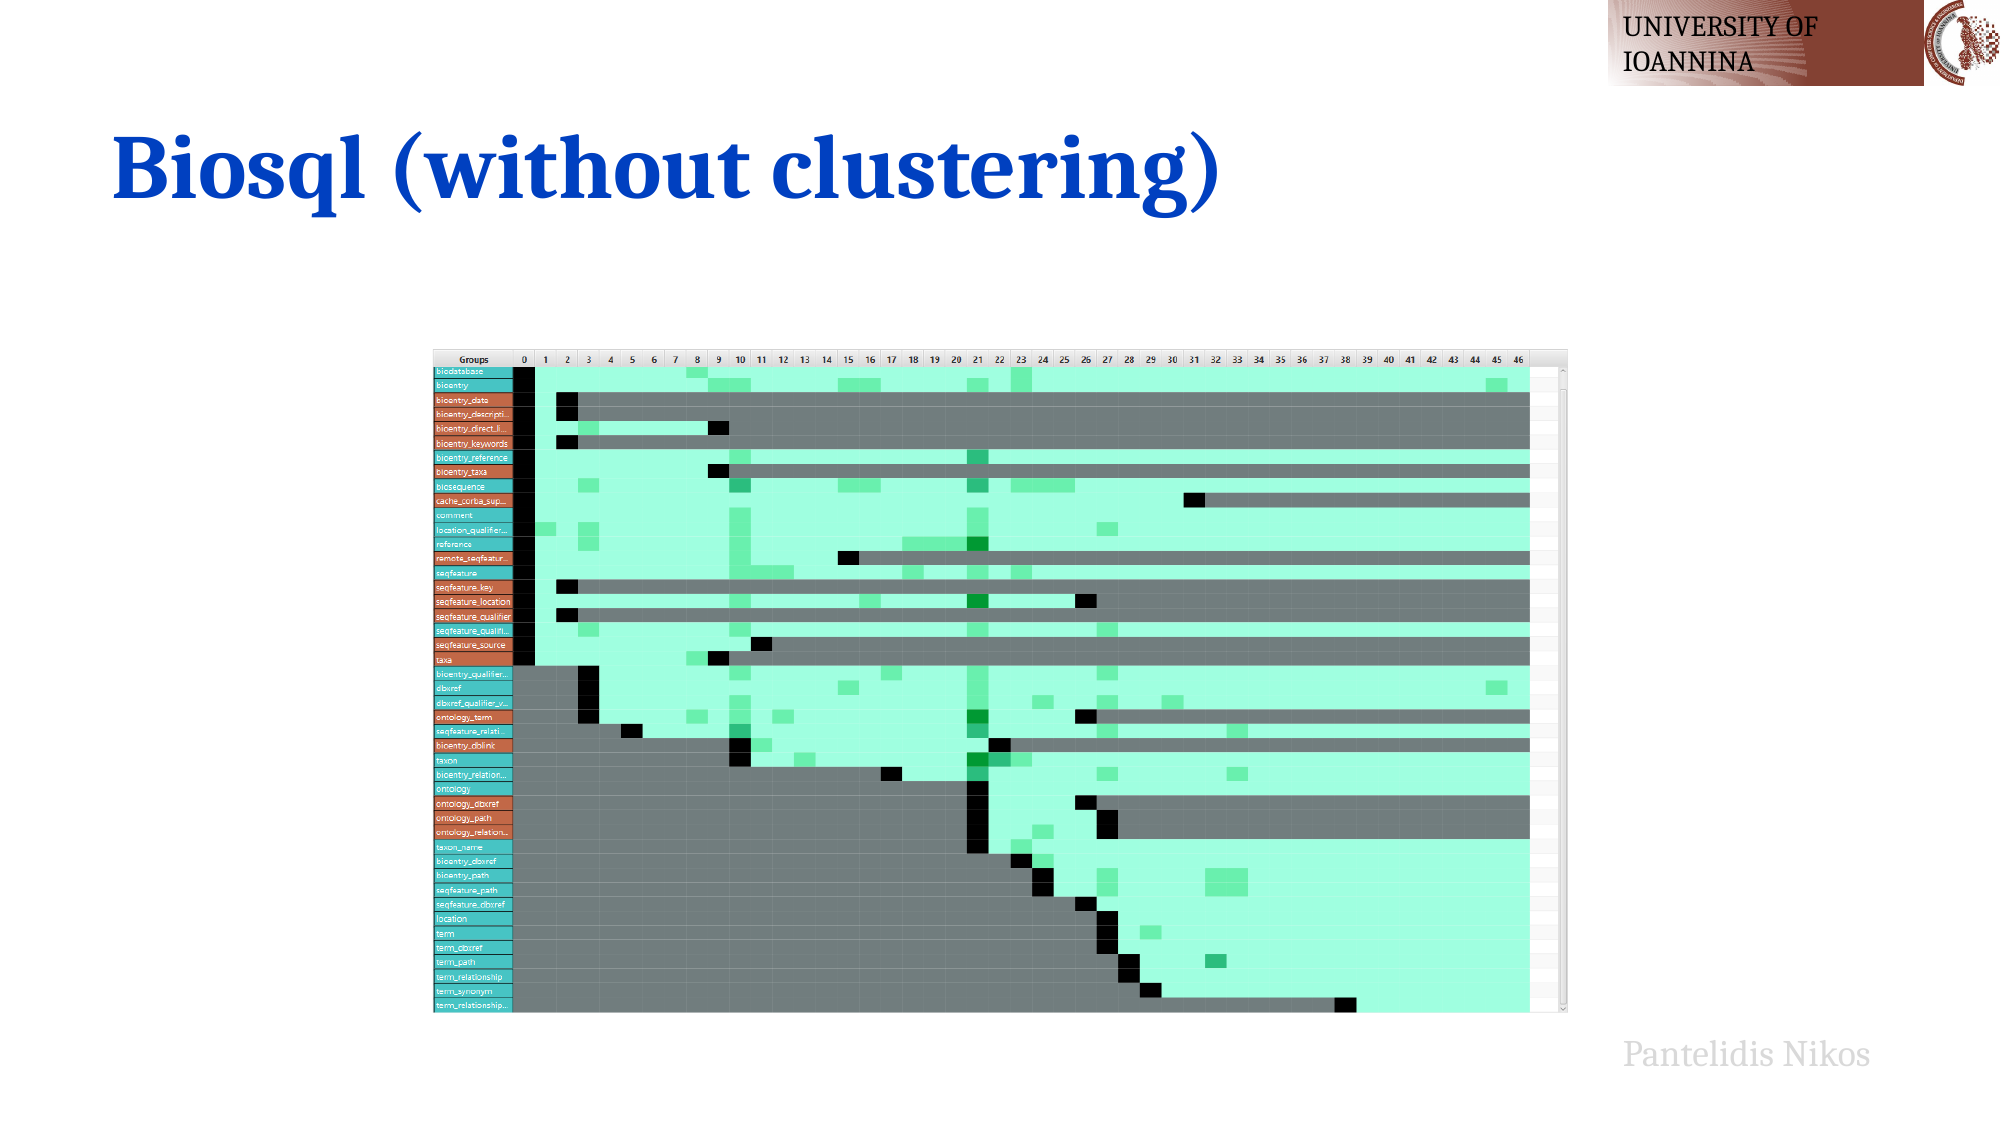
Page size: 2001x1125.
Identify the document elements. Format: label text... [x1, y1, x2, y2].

text_box Biosql (without clustering) [96, 112, 1428, 225]
picture [432, 349, 1568, 1013]
picture [1924, 0, 2001, 86]
